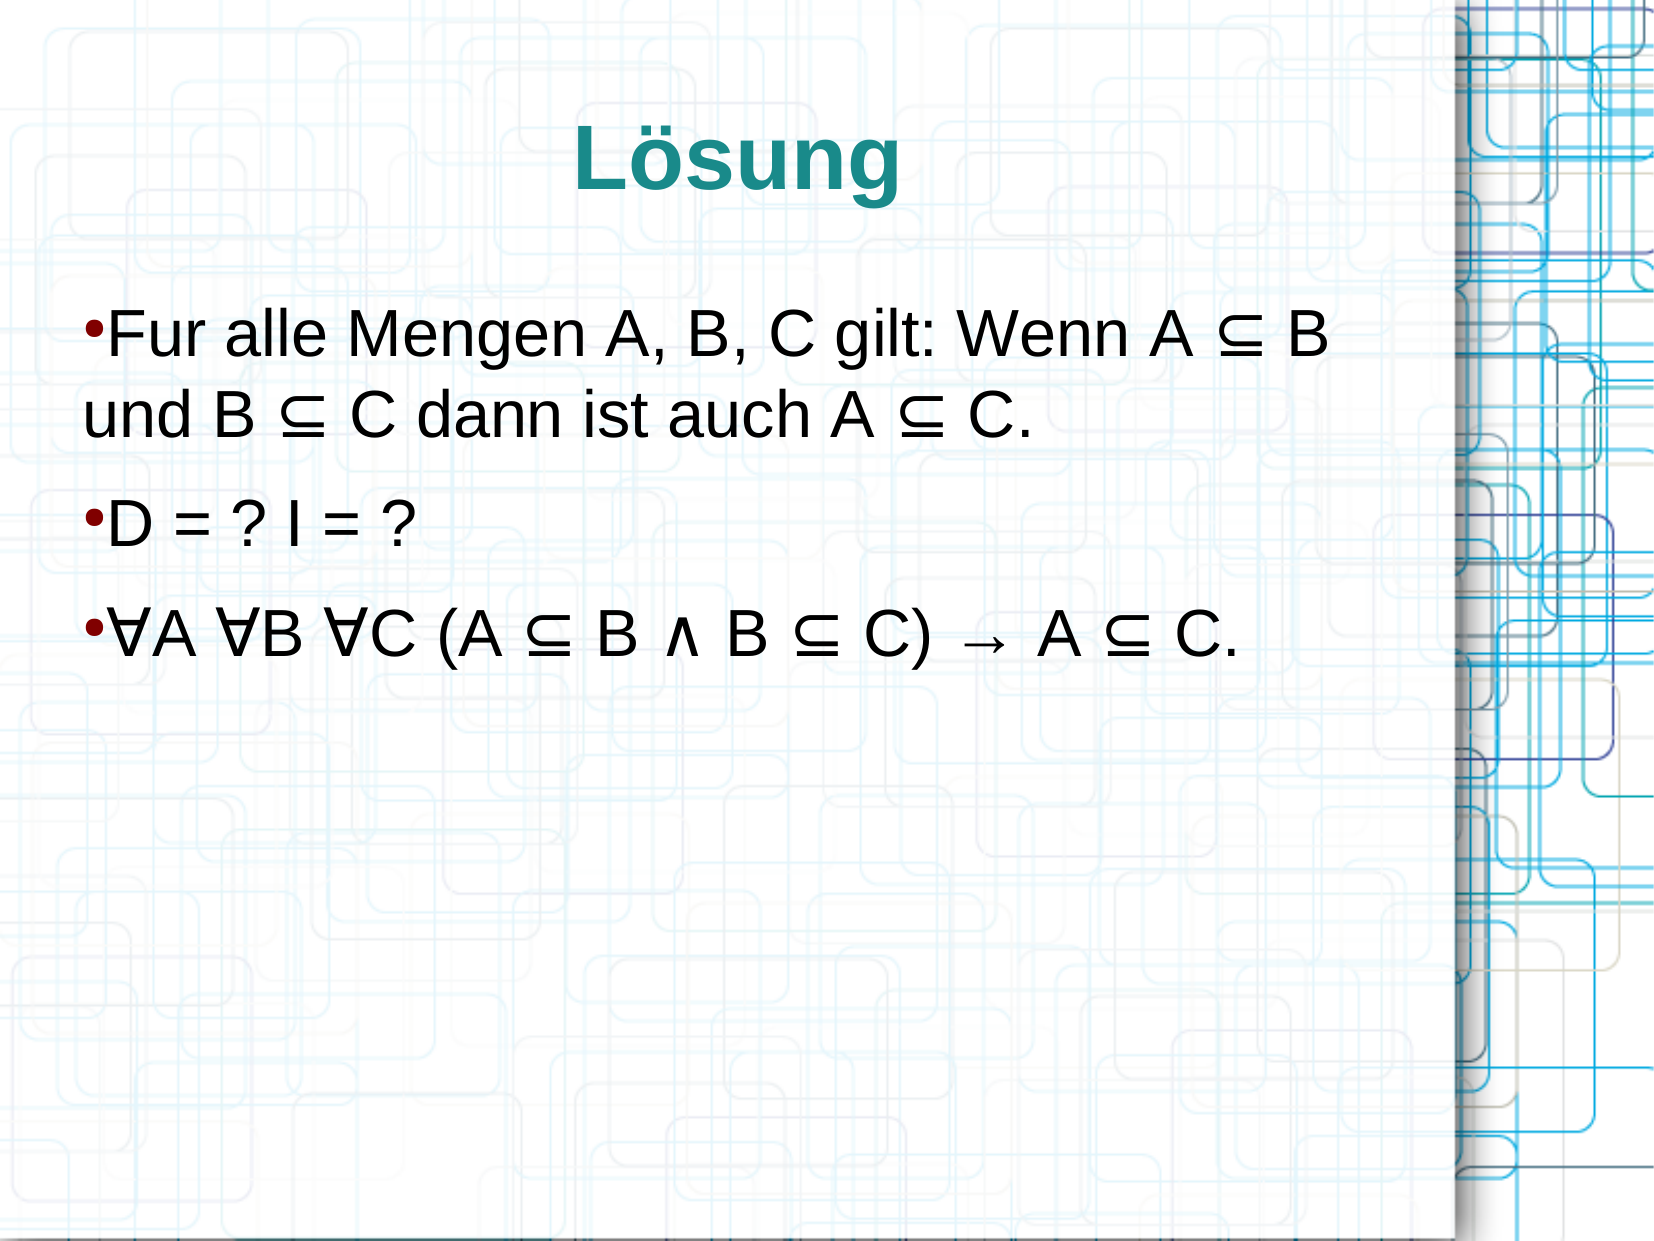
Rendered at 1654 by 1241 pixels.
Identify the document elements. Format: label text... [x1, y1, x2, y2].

title Lösung [59, 49, 1418, 257]
list Fur alle Mengen A, B, C gilt: Wenn A ⊆ B und B ⊆ C dann ist auch A ⊆ C. D = ? I = ? ∀A ∀B ∀C (A ⊆ B ∧ B ⊆ C) → A ⊆ C. [82, 290, 1418, 1109]
